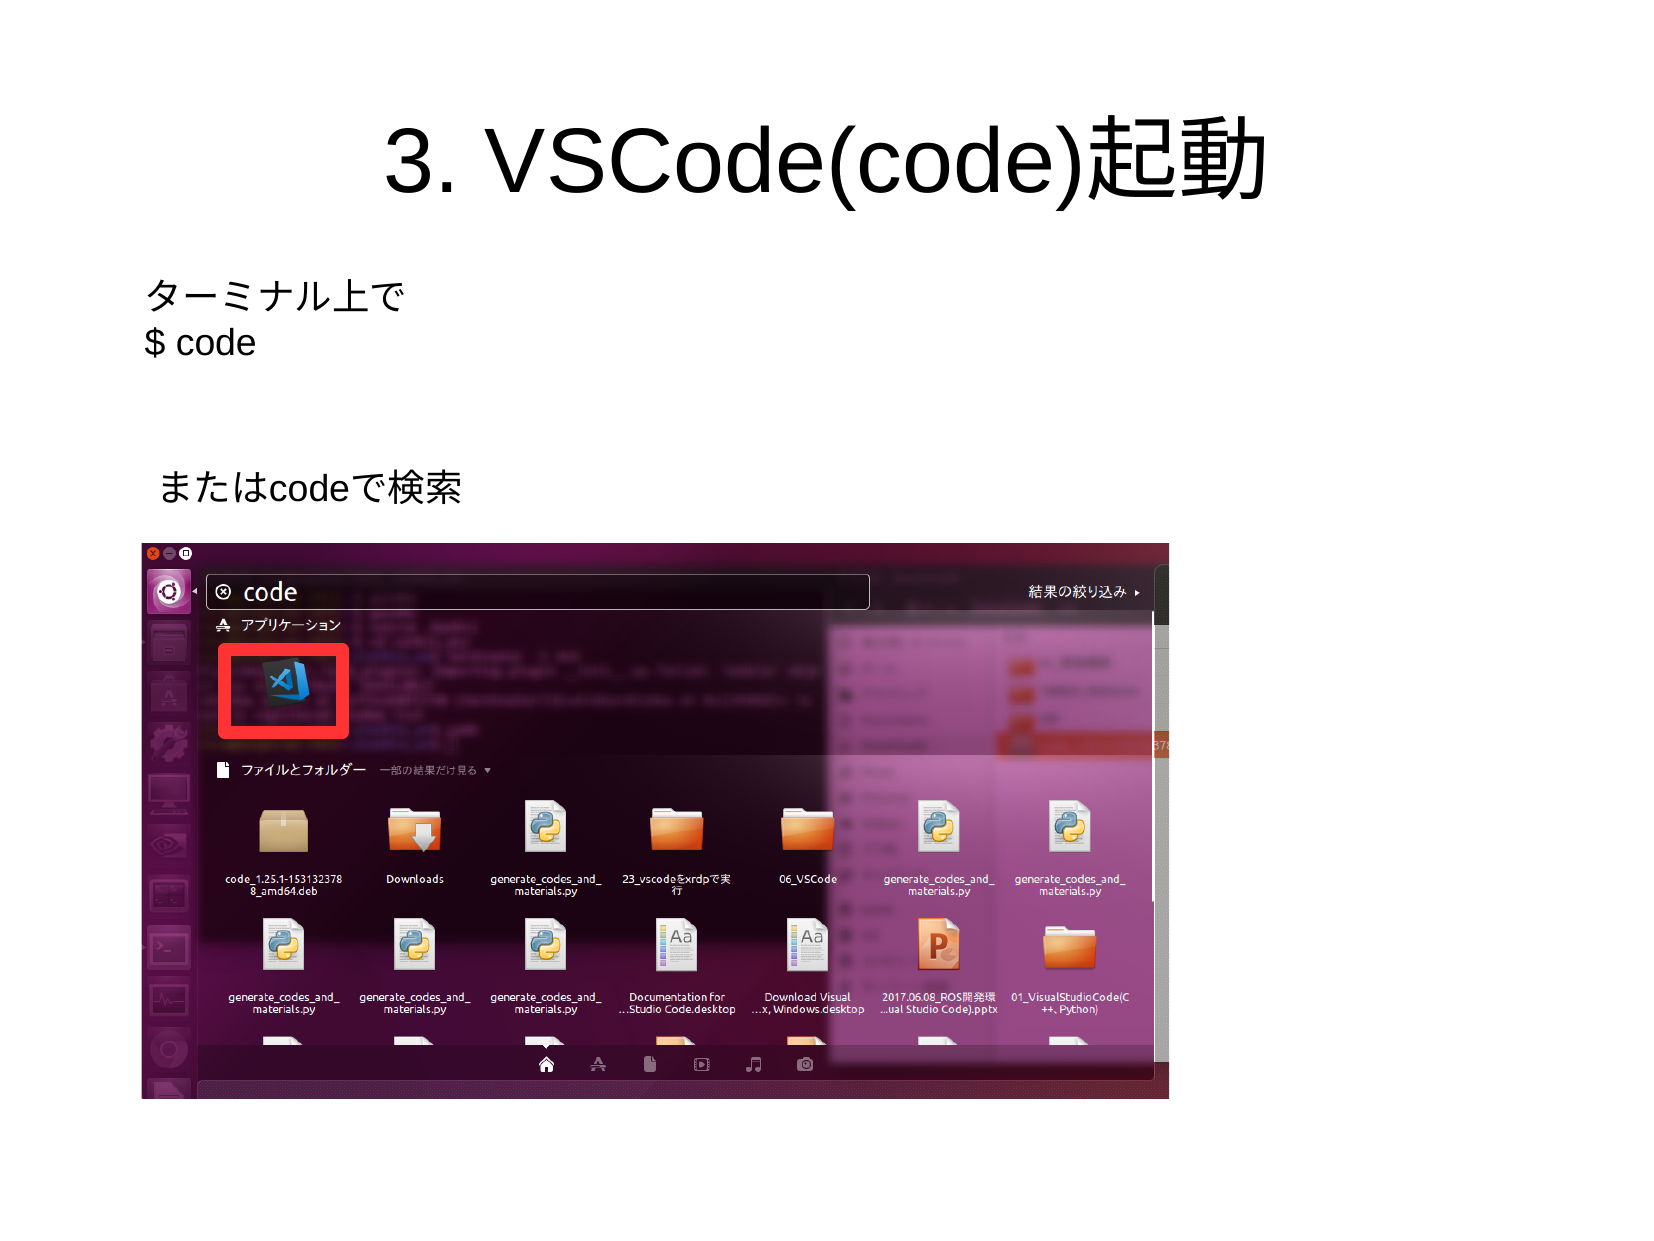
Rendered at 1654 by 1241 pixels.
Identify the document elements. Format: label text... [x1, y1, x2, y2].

text_box ターミナル上で $ code [129, 260, 567, 355]
text_box またはcodeで検索 [141, 451, 579, 508]
title 3. VSCode(code)起動 [82, 49, 1571, 257]
picture [141, 543, 1170, 1099]
